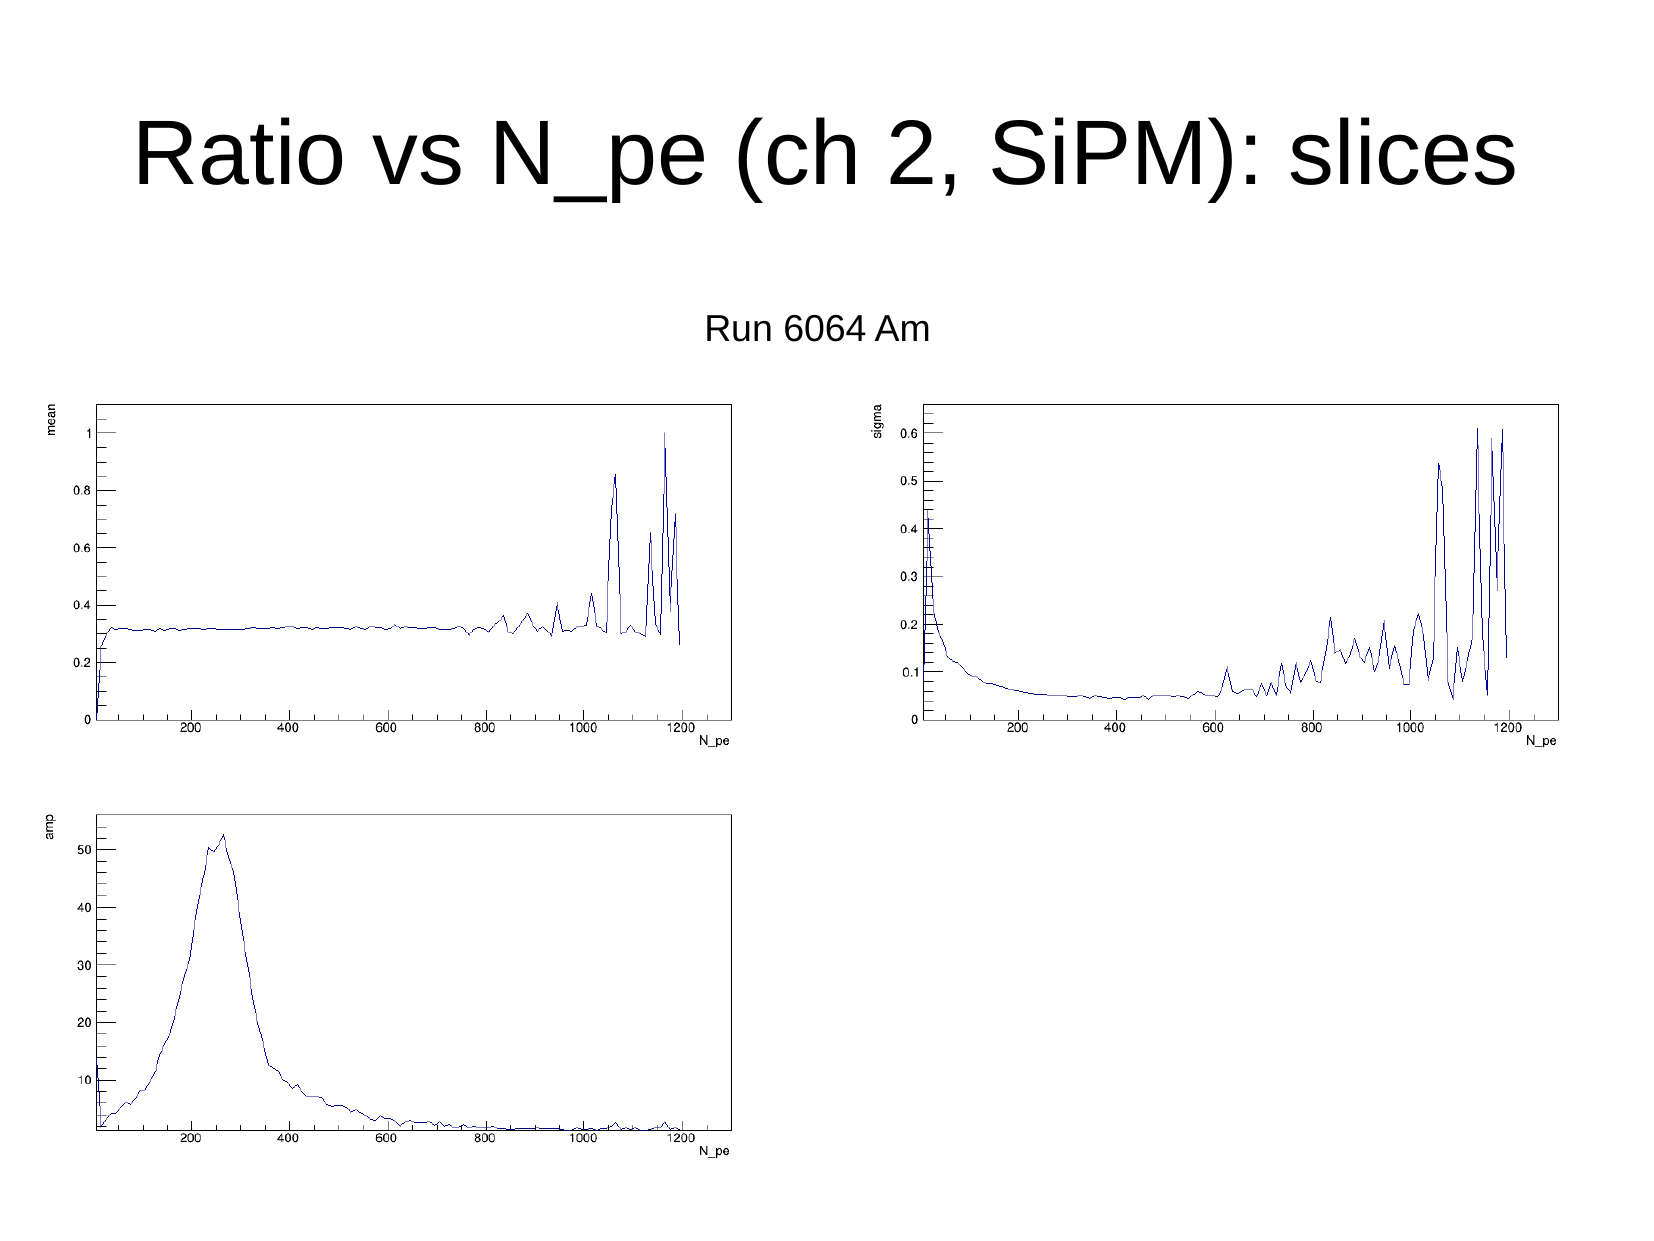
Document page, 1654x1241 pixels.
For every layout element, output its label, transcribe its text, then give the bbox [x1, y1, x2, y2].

title Ratio vs N_pe (ch 2, SiPM): slices [82, 49, 1571, 257]
picture [0, 357, 1654, 1178]
text_box Run 6064 Am [630, 300, 1006, 357]
